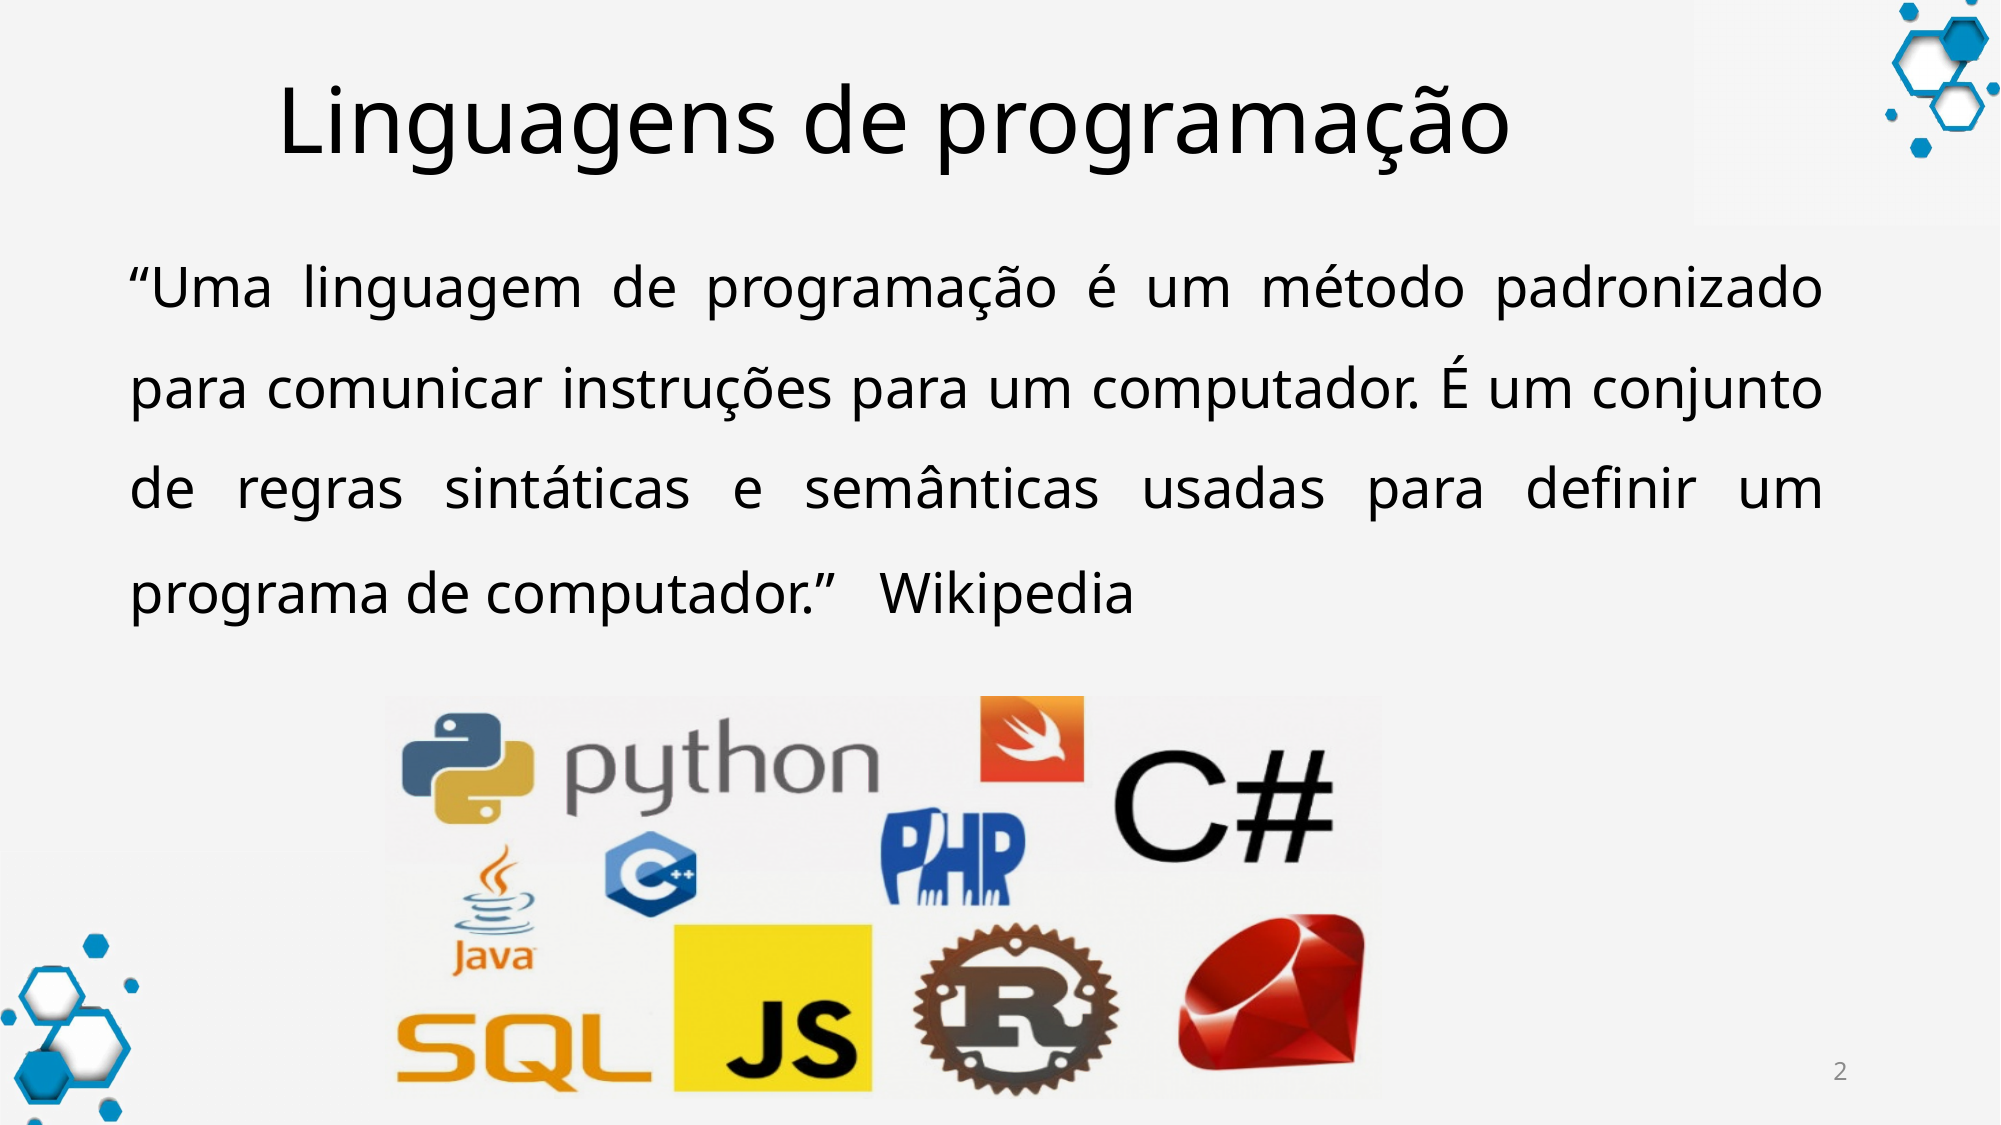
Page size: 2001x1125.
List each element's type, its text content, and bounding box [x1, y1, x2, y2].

title Linguagens de programação [261, 48, 1636, 199]
slide_number <número> [1412, 1042, 1863, 1103]
picture [1, 852, 369, 1125]
picture [385, 696, 1382, 1099]
list “Uma linguagem de programação é um método padronizado para comunicar instruções para um computador. É um conjunto de regras sintáticas e semânticas usadas para definir um programa de computador.” Wikipedia [114, 210, 1840, 646]
picture [1694, 0, 2000, 226]
